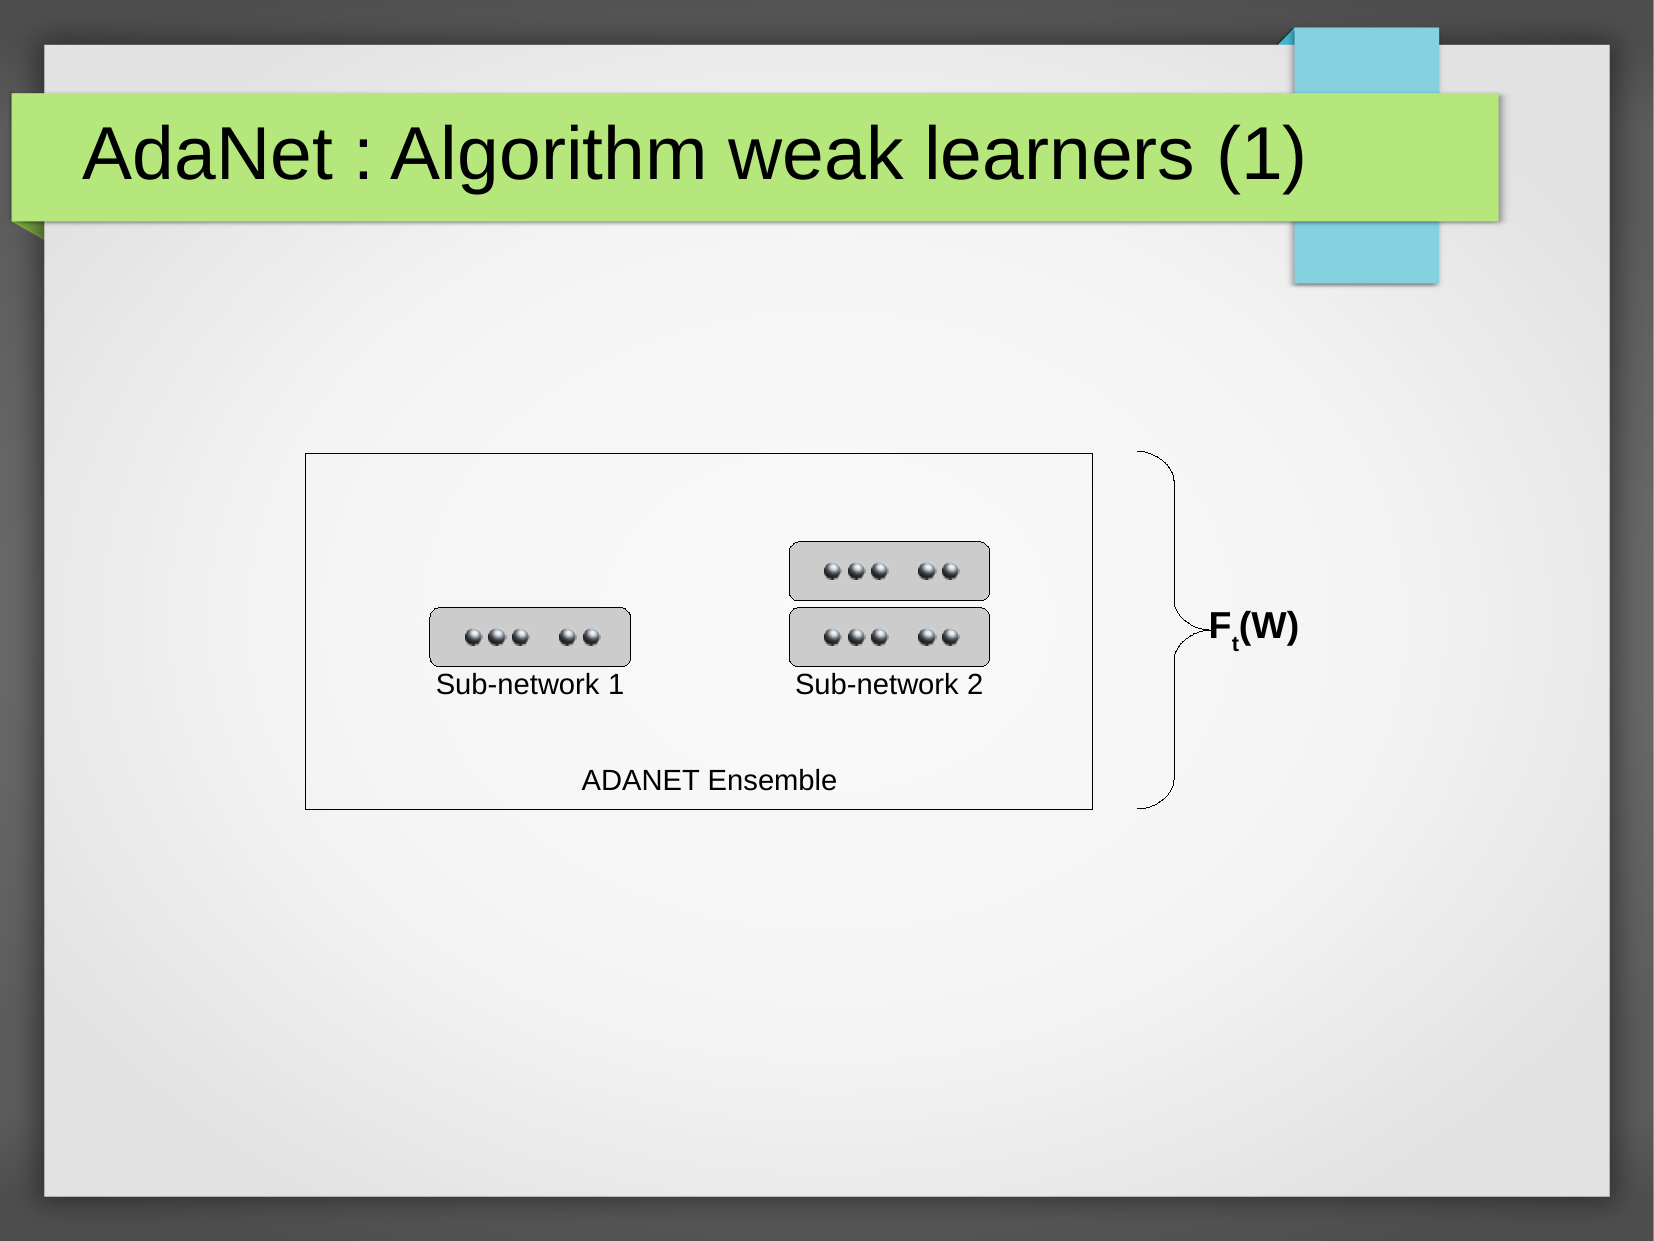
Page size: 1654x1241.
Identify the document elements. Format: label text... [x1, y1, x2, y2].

text_box [429, 607, 631, 660]
text_box Ft(W) [1189, 555, 1319, 663]
text_box Sub-network 2 [766, 660, 1013, 709]
text_box [789, 607, 990, 660]
title AdaNet : Algorithm weak learners (1) [82, 69, 1456, 238]
picture [0, 0, 1654, 1241]
text_box [789, 541, 990, 601]
text_box ADANET Ensemble [532, 756, 887, 804]
text_box Sub-network 1 [411, 660, 649, 709]
